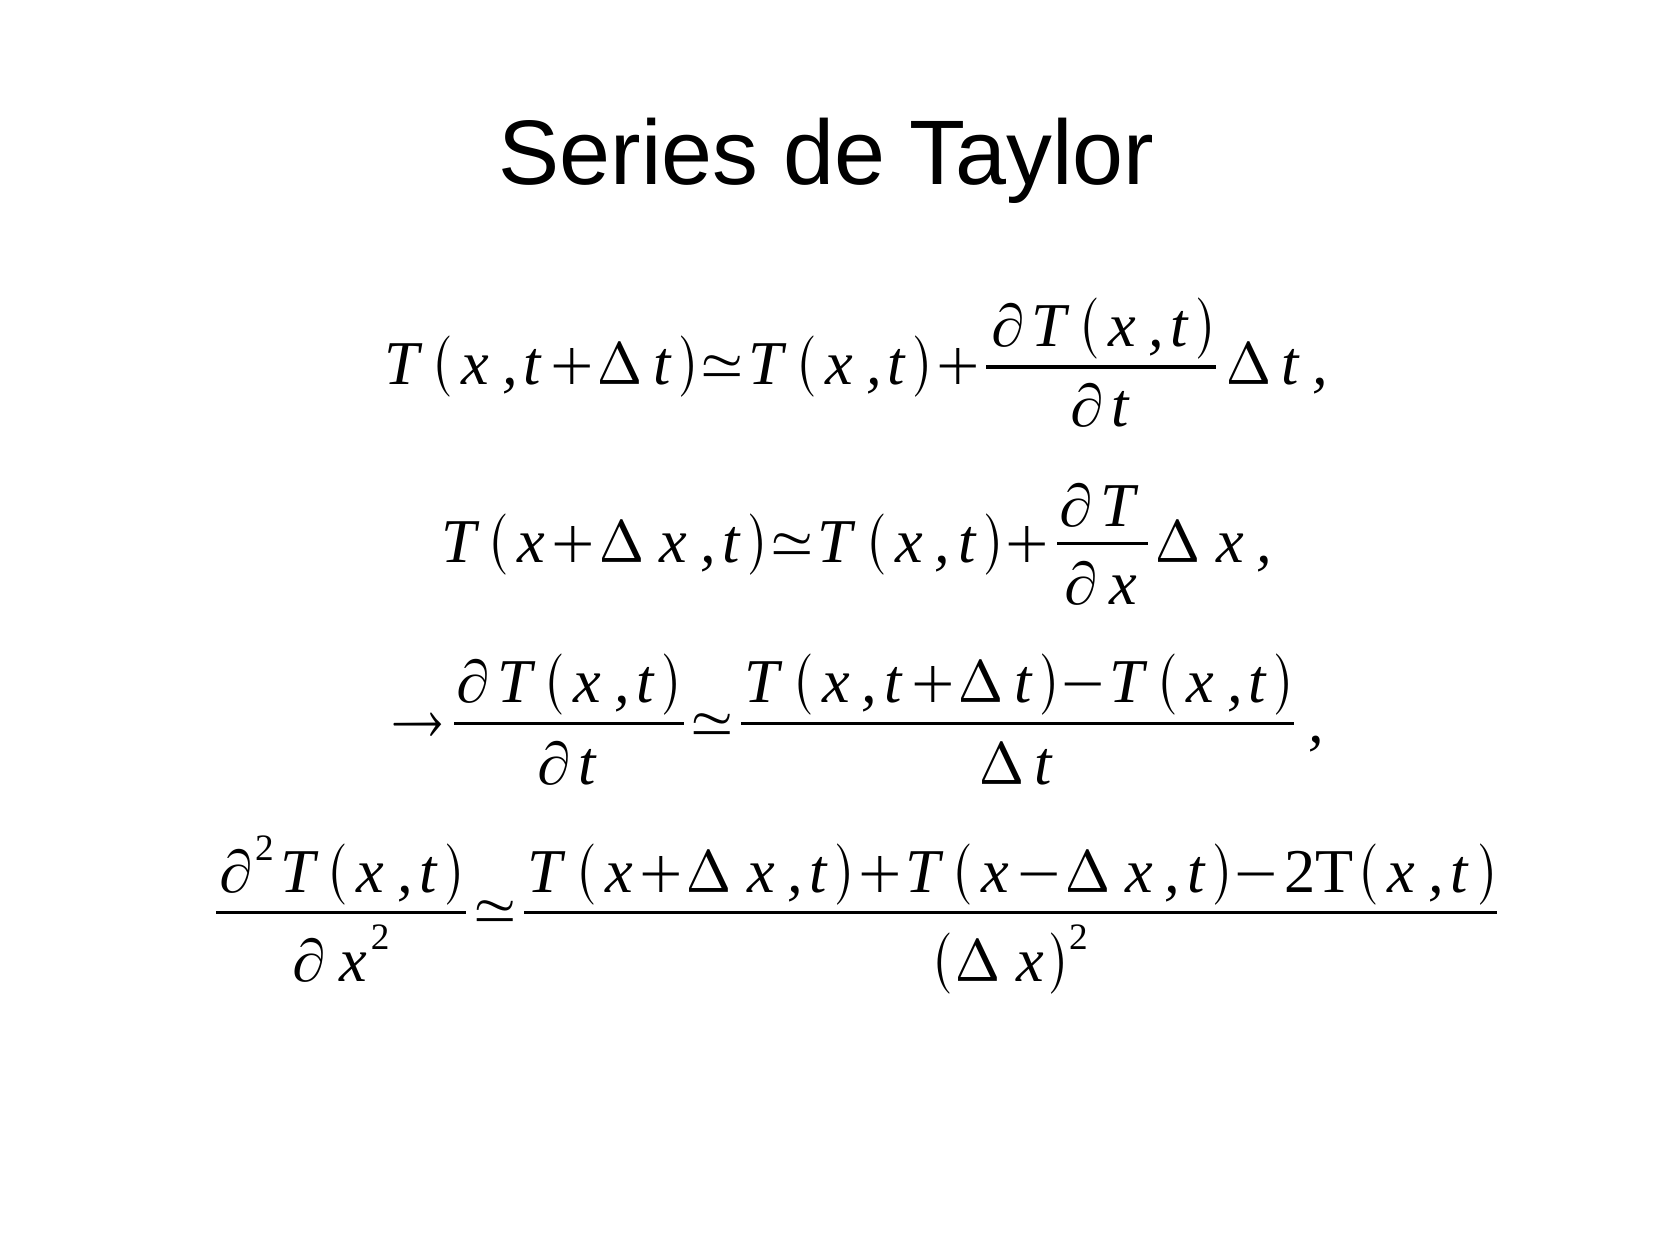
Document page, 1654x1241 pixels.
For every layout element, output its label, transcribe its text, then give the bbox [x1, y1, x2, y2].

chart [206, 290, 1507, 998]
title Series de Taylor [82, 56, 1571, 250]
